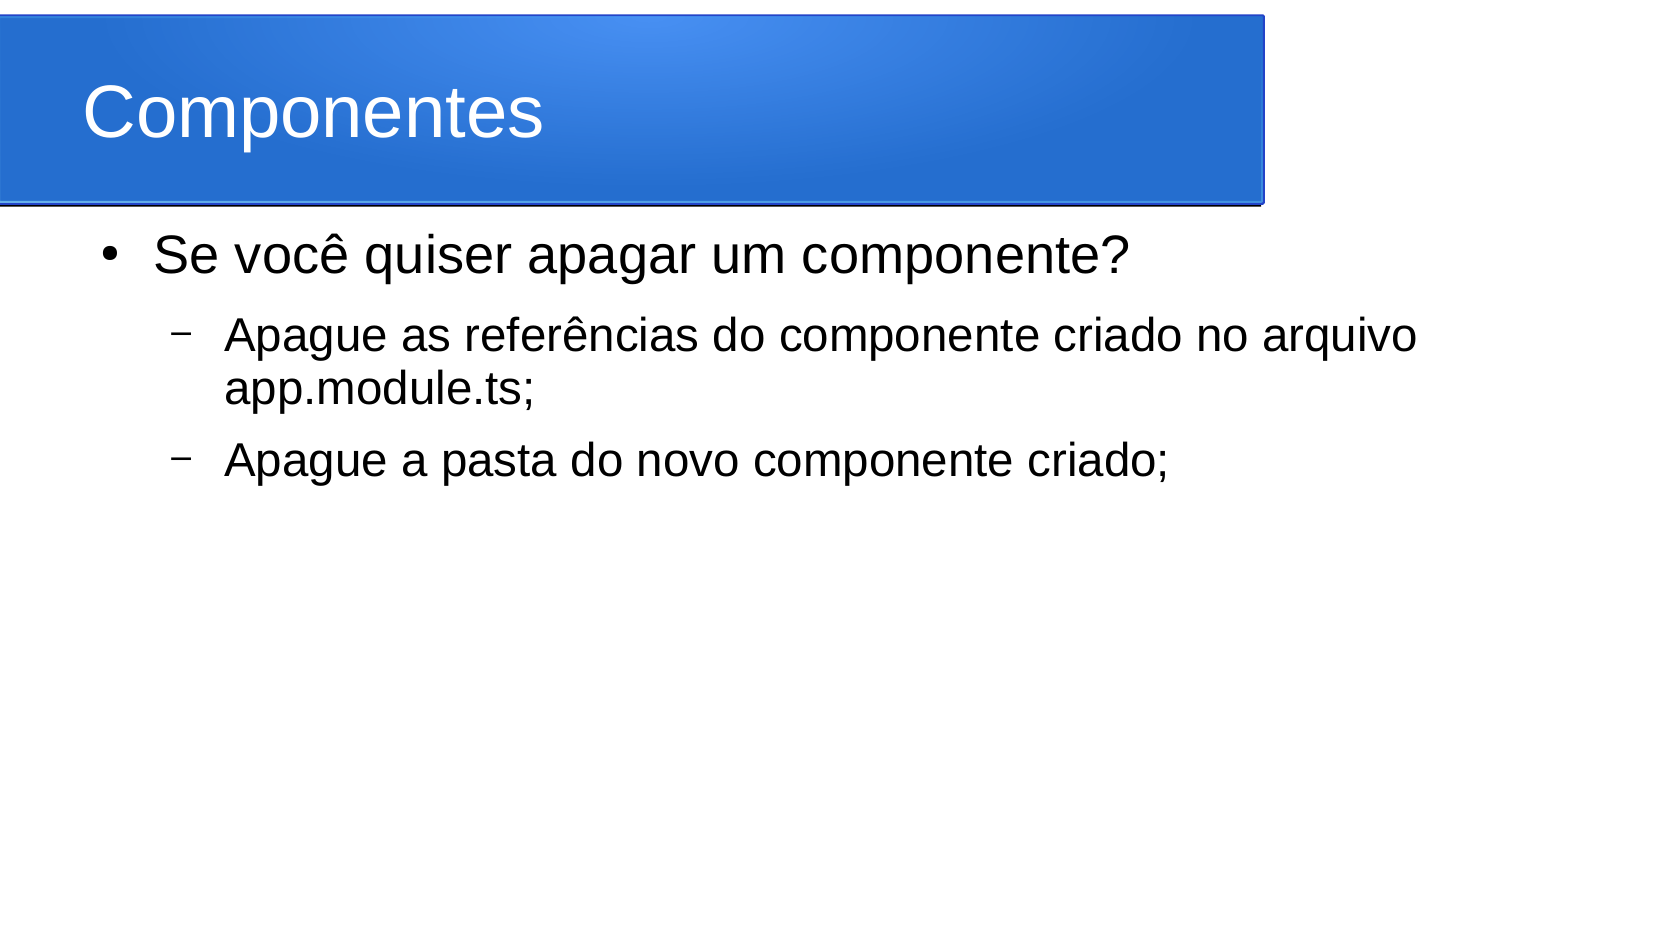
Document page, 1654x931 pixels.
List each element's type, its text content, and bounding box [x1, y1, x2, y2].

list Se você quiser apagar um componente? Apague as referências do componente criado no arquivo app.module.ts; Apague a pasta do novo componente criado; [82, 224, 1571, 764]
title Componentes [82, 35, 1235, 189]
